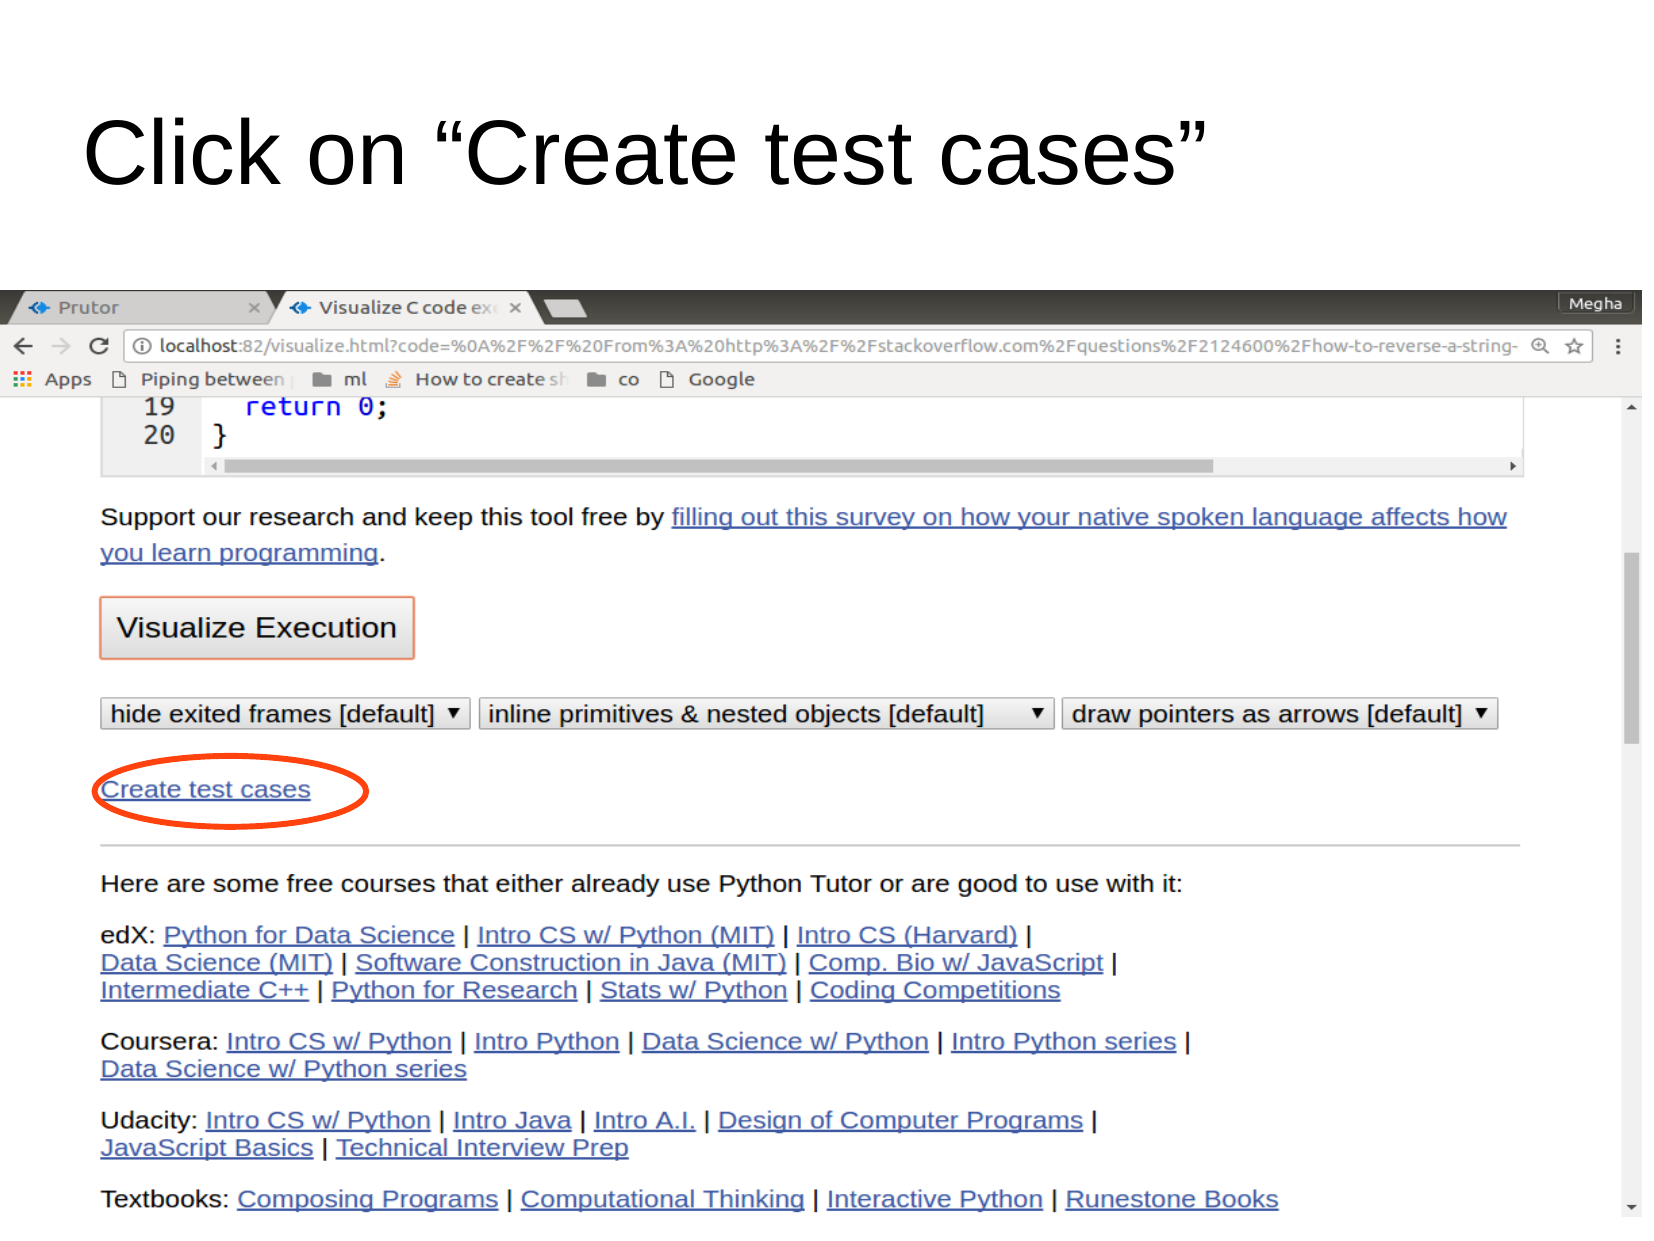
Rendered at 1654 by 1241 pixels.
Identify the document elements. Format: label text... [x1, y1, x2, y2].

picture [0, 290, 1642, 1217]
title Click on “Create test cases” [82, 49, 1571, 257]
